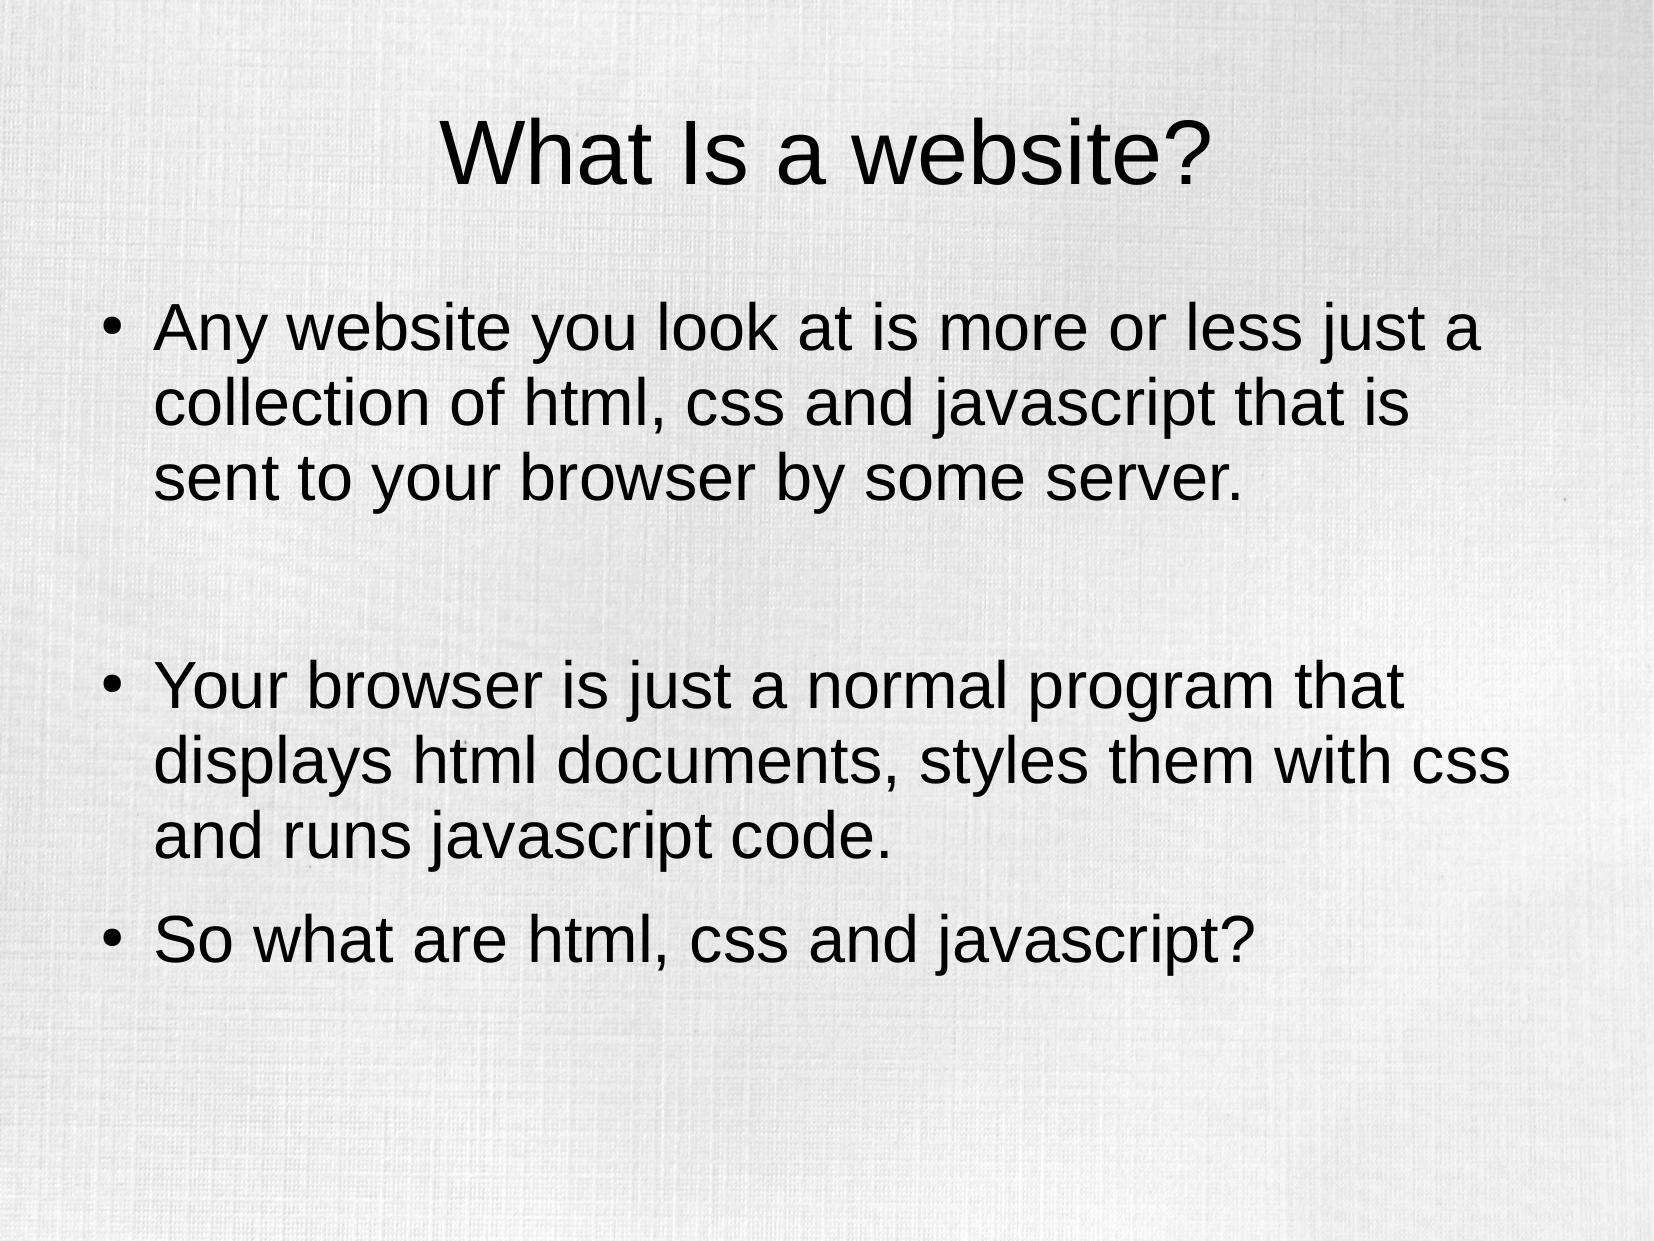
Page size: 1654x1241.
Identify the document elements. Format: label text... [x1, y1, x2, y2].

list Any website you look at is more or less just a collection of html, css and javascript that is sent to your browser by some server. Your browser is just a normal program that displays html documents, styles them with css and runs javascript code. So what are html, css and javascript? [82, 290, 1538, 1010]
title What Is a website? [82, 49, 1571, 257]
picture [0, 0, 1654, 1241]
